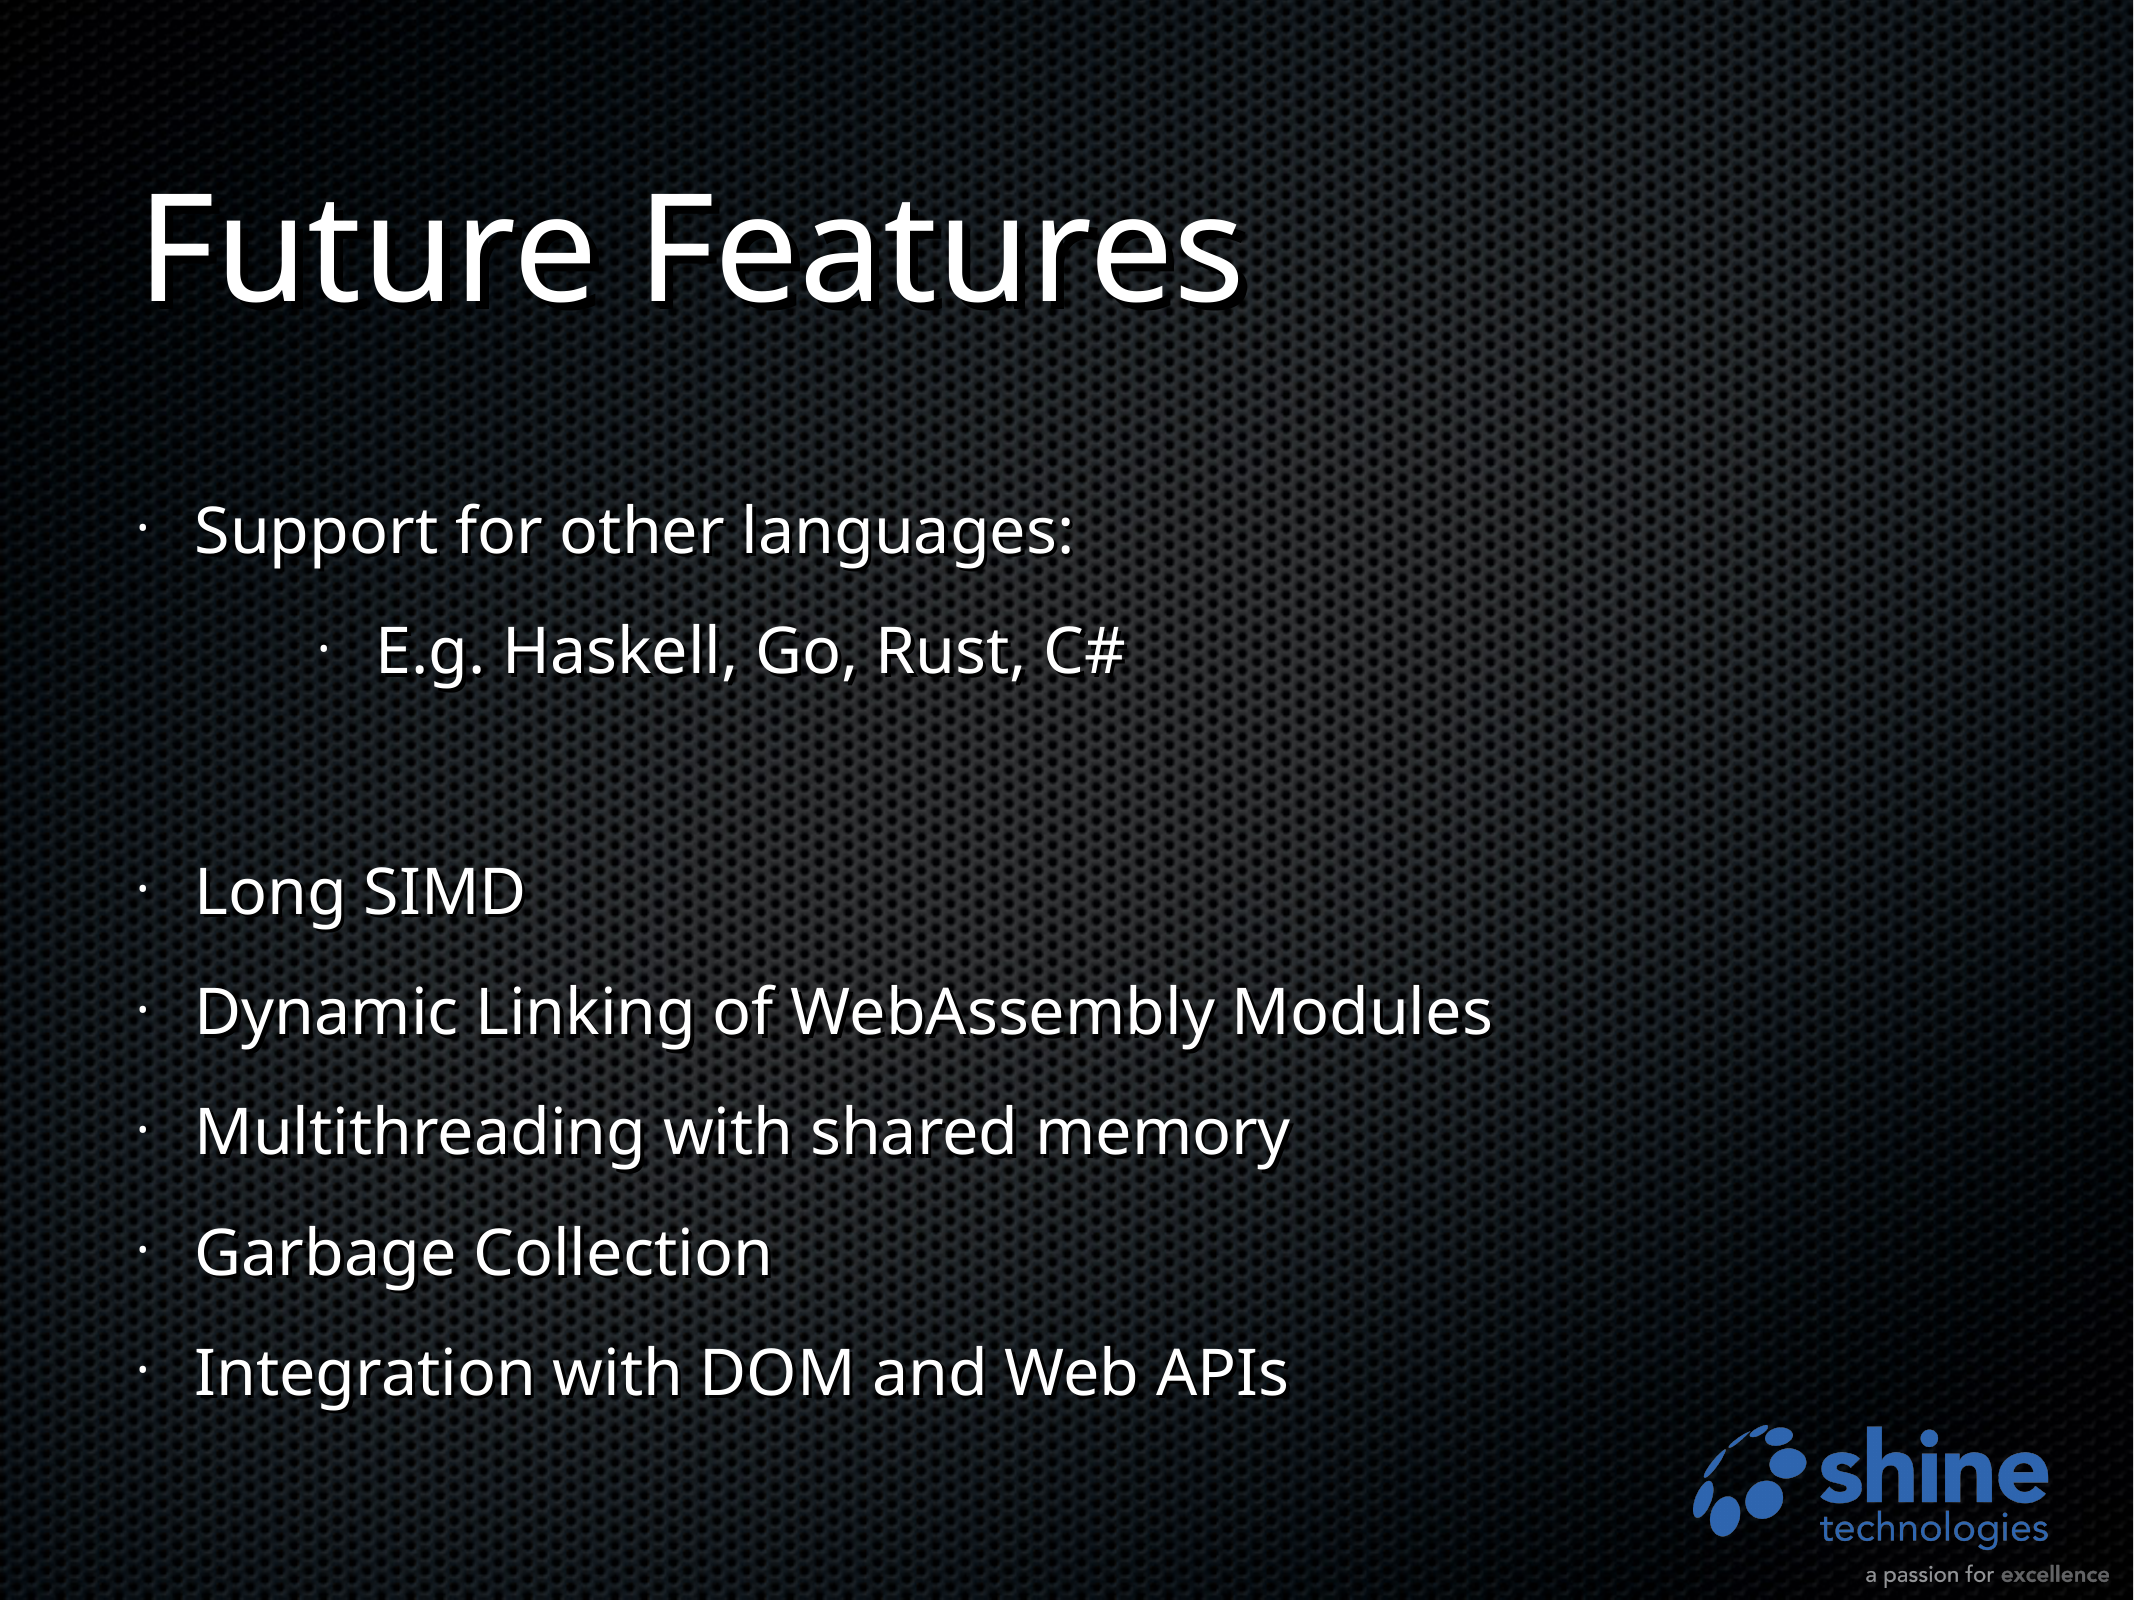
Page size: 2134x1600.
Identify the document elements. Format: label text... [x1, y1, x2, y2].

list Support for other languages: E.g. Haskell, Go, Rust, C# Long SIMD Dynamic Linking of WebAssembly Modules Multithreading with shared memory Garbage Collection Integration with DOM and Web APIs [129, 479, 2005, 1418]
title Future Features [129, 41, 2005, 442]
picture [0, 0, 2134, 1600]
